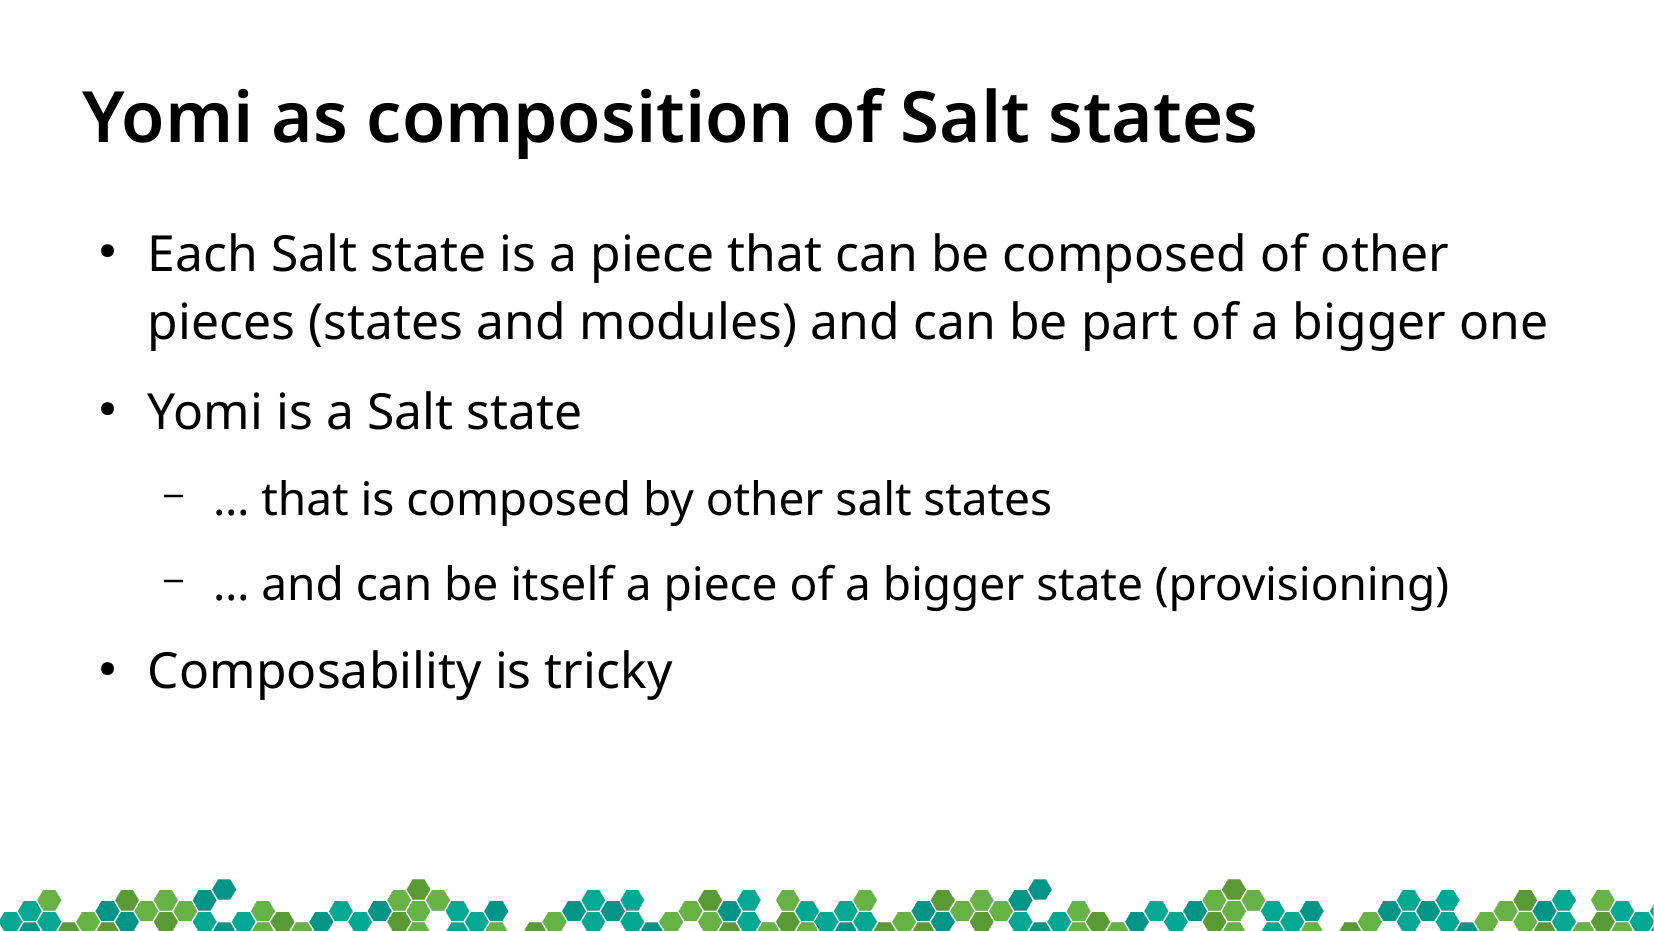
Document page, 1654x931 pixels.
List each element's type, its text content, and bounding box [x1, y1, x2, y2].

list Each Salt state is a piece that can be composed of other pieces (states and modules) and can be part of a bigger one Yomi is a Salt state … that is composed by other salt states … and can be itself a piece of a bigger state (provisioning) Composability is tricky [82, 217, 1571, 758]
picture [0, 871, 1654, 931]
title Yomi as composition of Salt states [82, 37, 1571, 193]
